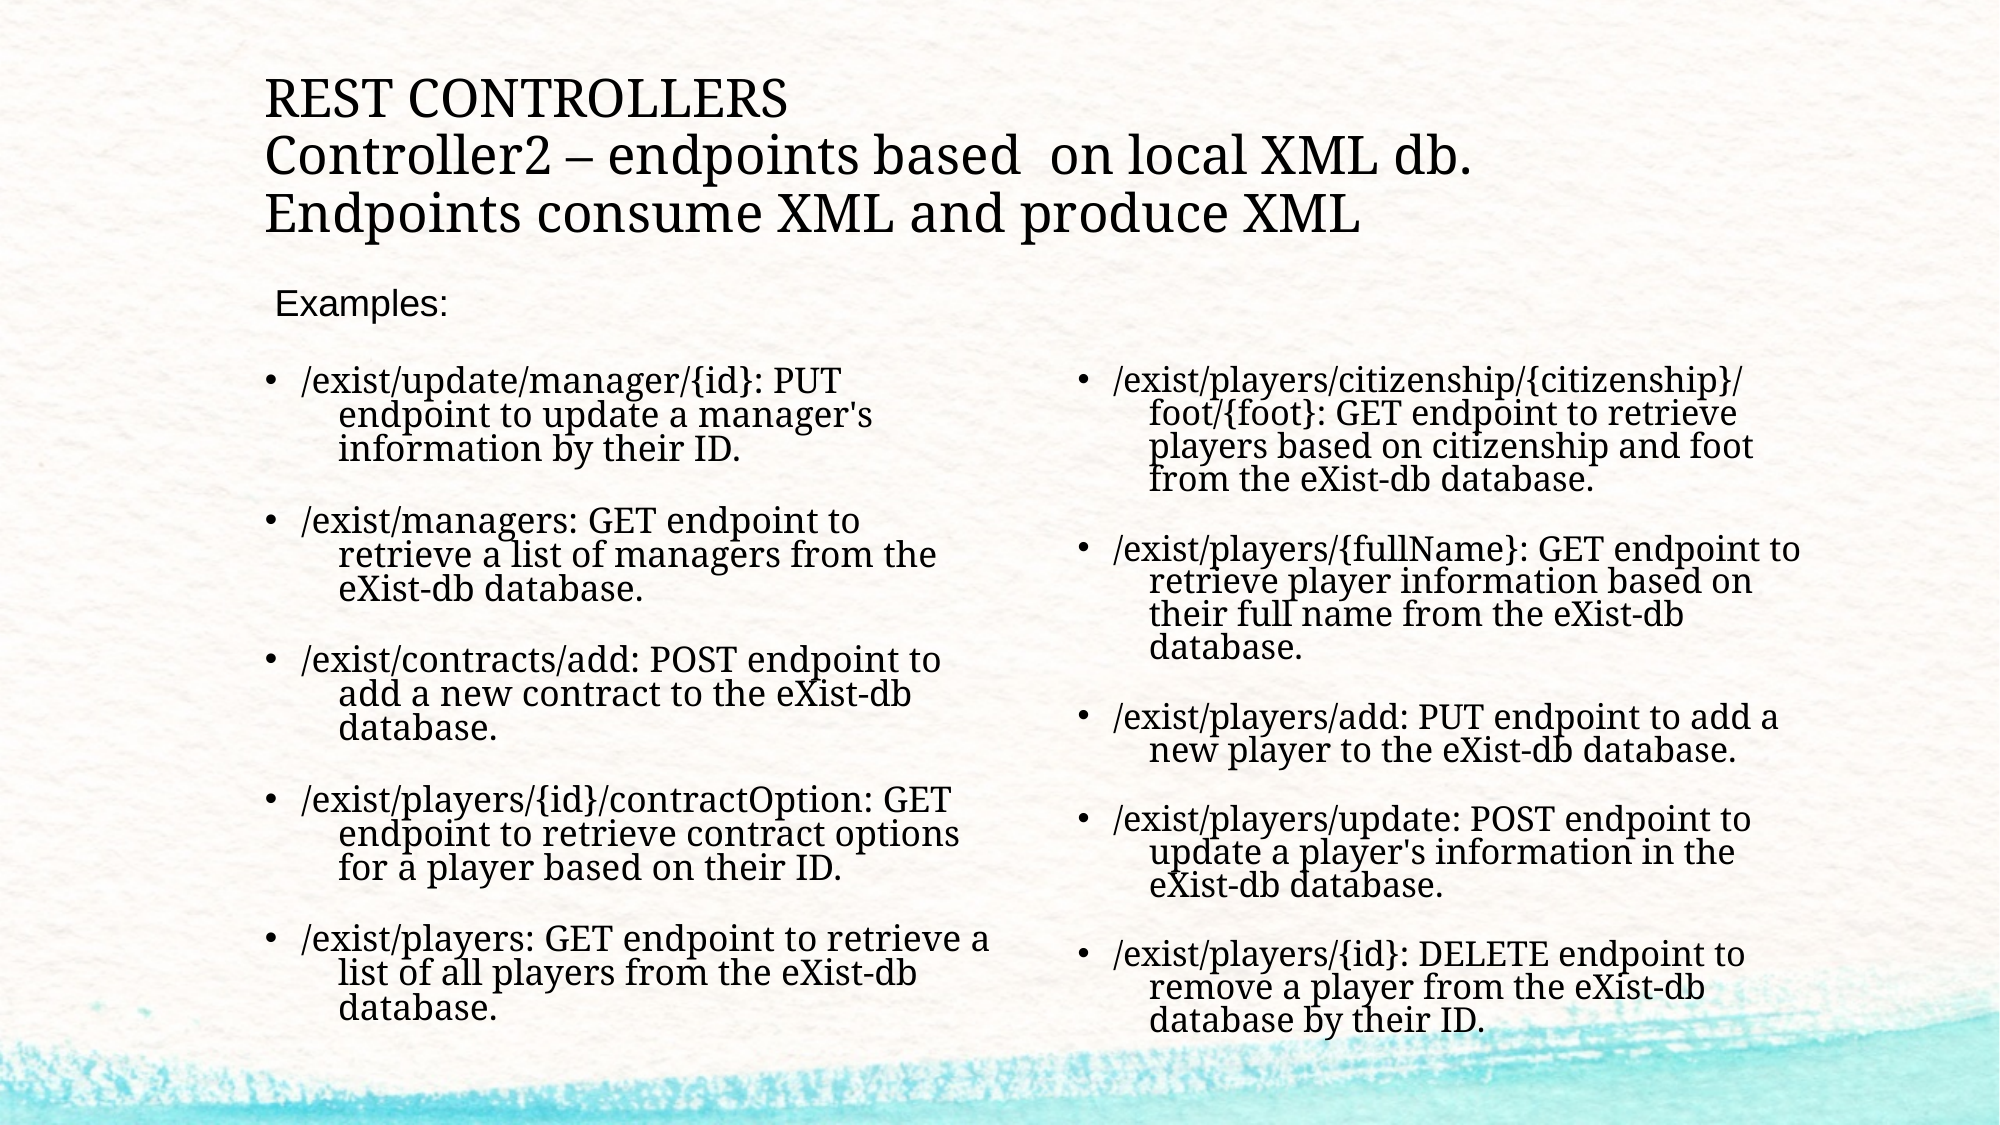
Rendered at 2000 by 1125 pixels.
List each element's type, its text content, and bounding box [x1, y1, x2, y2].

list /exist/players/citizenship/{citizenship}/foot/{foot}: GET endpoint to retrieve players based on citizenship and foot from the eXist-db database. /exist/players/{fullName}: GET endpoint to retrieve player information based on their full name from the eXist-db database. /exist/players/add: PUT endpoint to add a new player to the eXist-db database. /exist/players/update: POST endpoint to update a player's information in the eXist-db database. /exist/players/{id}: DELETE endpoint to remove a player from the eXist-db database by their ID. [1062, 359, 1825, 1047]
title REST CONTROLLERS Controller2 – endpoints based on local XML db. Endpoints consume XML and produce XML [249, 63, 1825, 252]
list /exist/update/manager/{id}: PUT endpoint to update a manager's information by their ID. /exist/managers: GET endpoint to retrieve a list of managers from the eXist-db database. /exist/contracts/add: POST endpoint to add a new contract to the eXist-db database. /exist/players/{id}/contractOption: GET endpoint to retrieve contract options for a player based on their ID. /exist/players: GET endpoint to retrieve a list of all players from the eXist-db database. [249, 359, 1012, 1047]
picture [0, 0, 2000, 1125]
text_box Examples: [259, 275, 736, 362]
